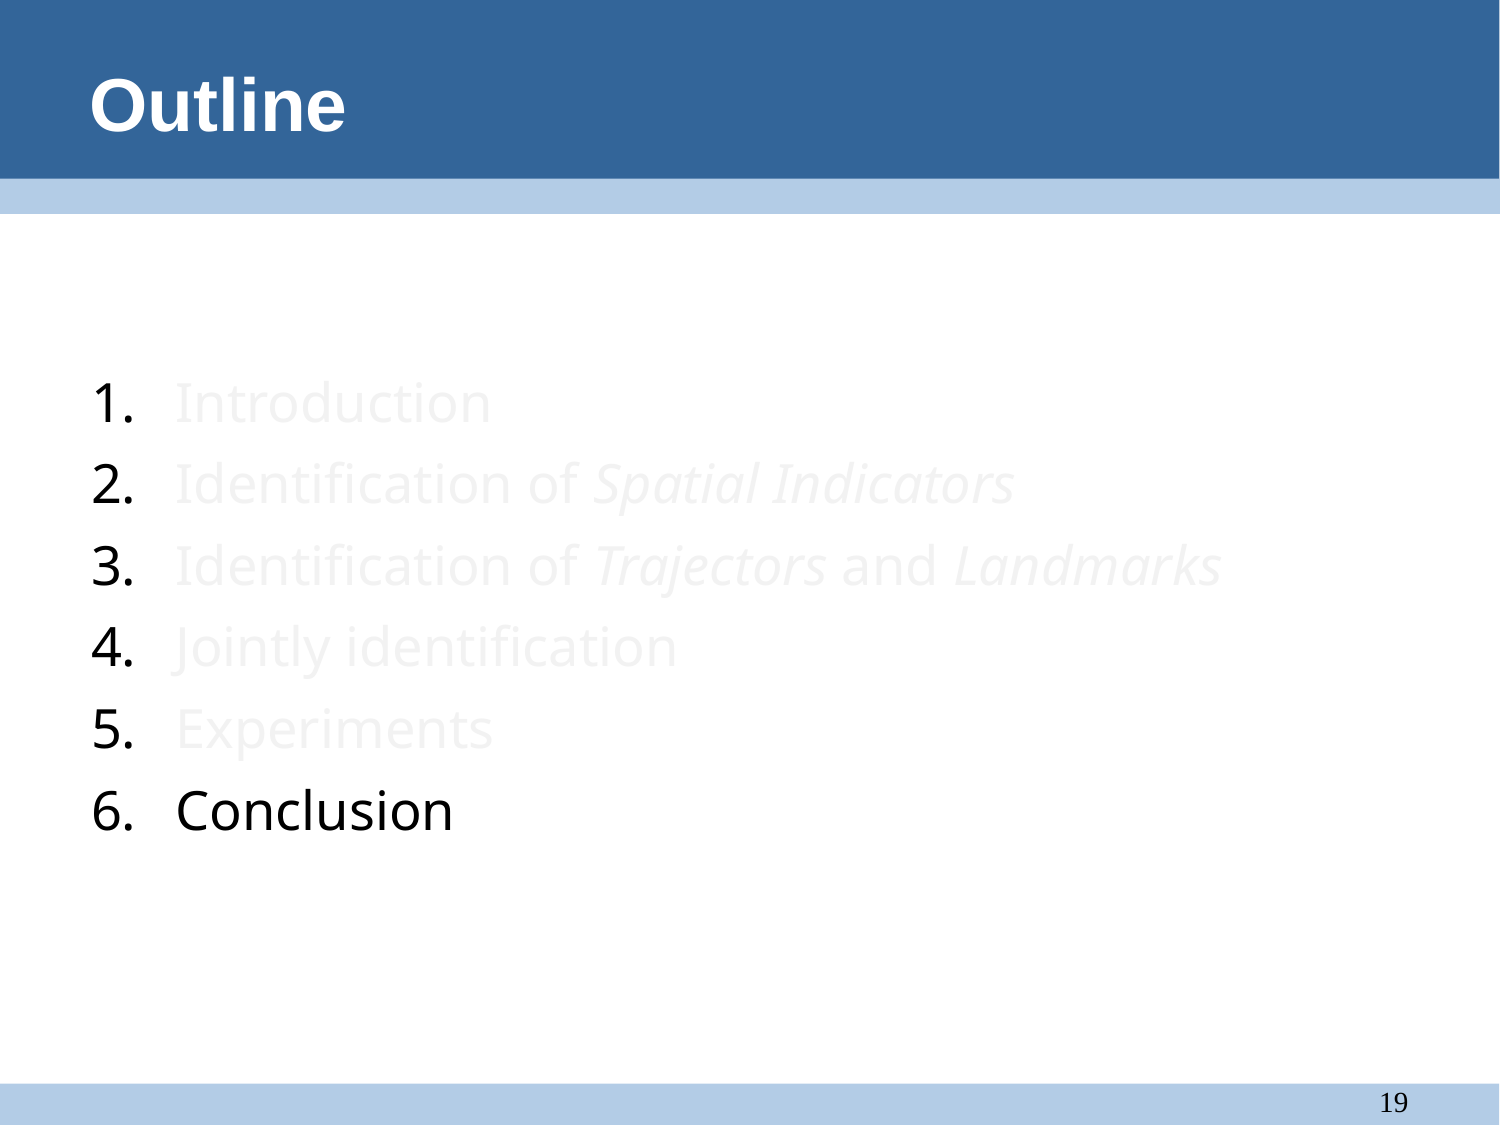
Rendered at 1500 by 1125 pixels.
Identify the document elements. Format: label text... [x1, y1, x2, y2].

list Introduction Identification of Spatial Indicators Identification of Trajectors and Landmarks Jointly identification Experiments Conclusion [75, 278, 1436, 1035]
slide_number <número> [1074, 1076, 1424, 1125]
text_box Outline [74, 42, 1436, 161]
